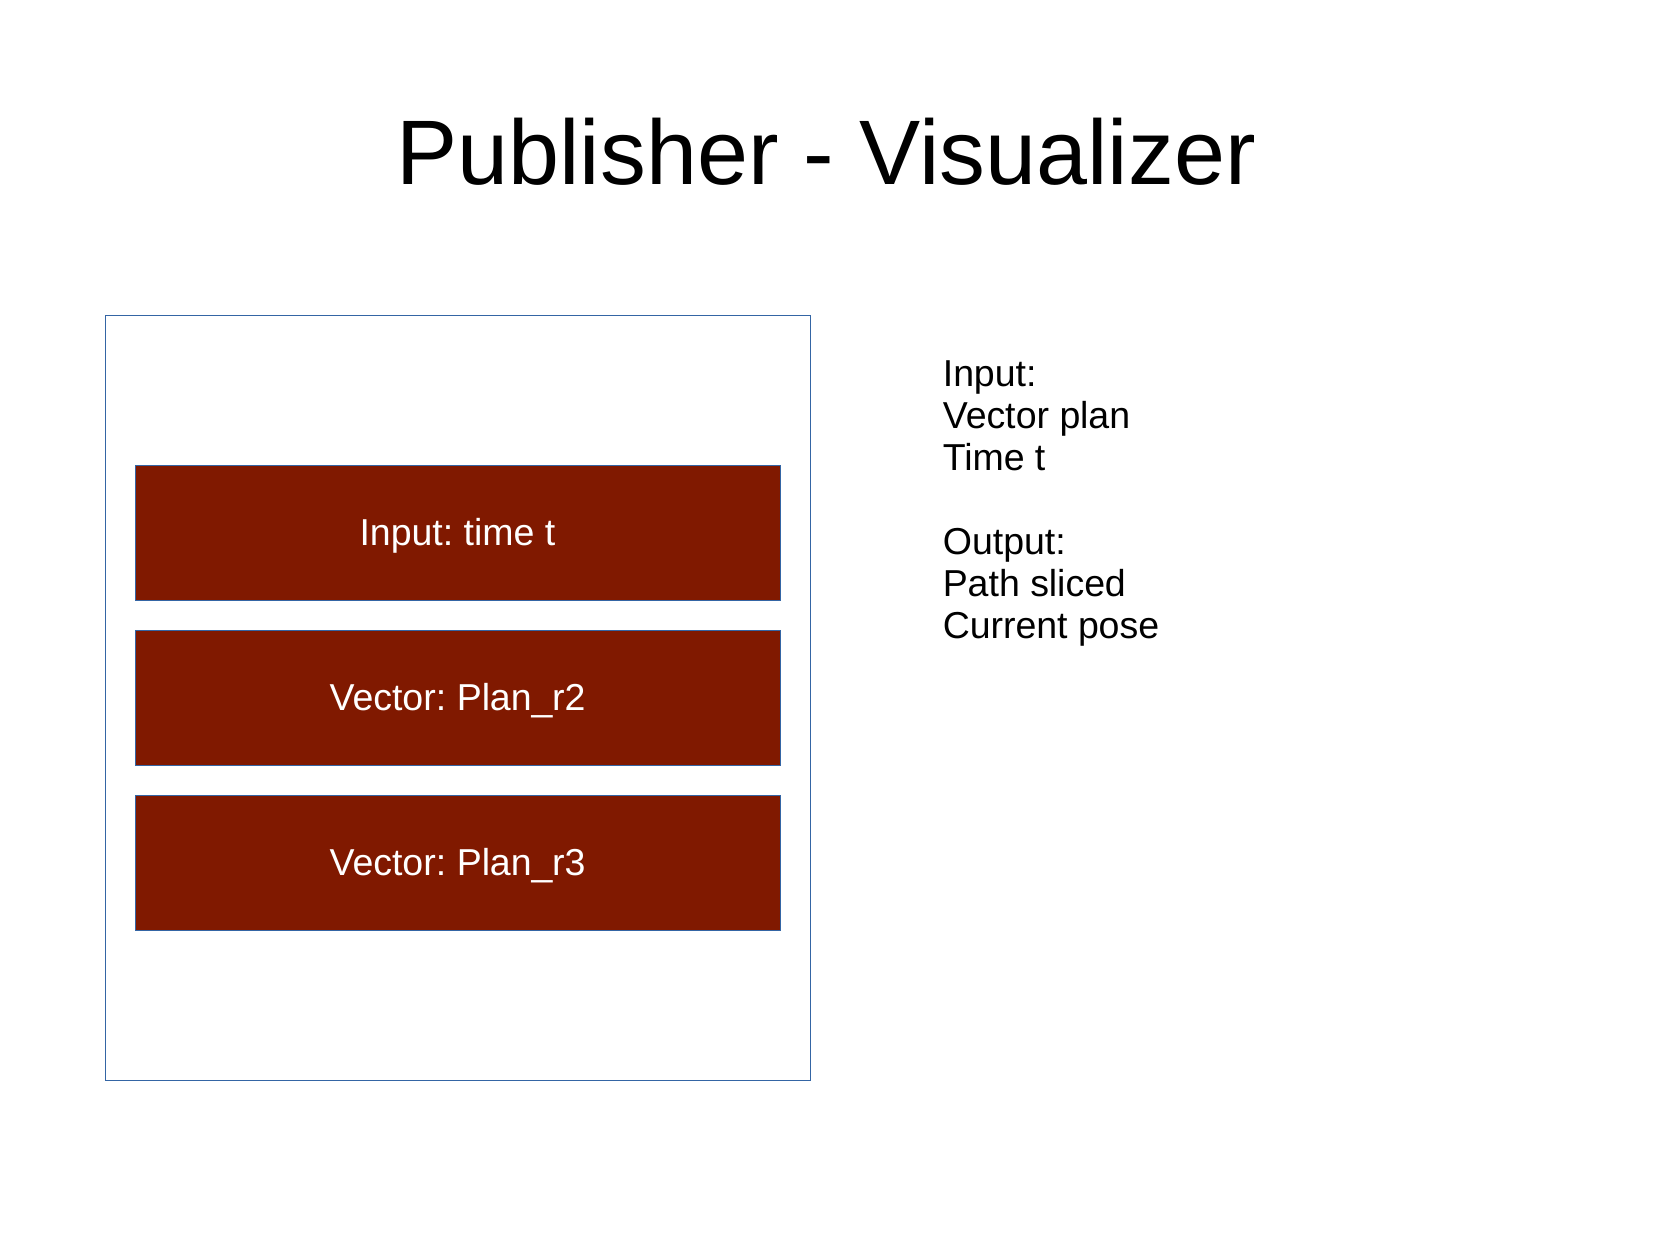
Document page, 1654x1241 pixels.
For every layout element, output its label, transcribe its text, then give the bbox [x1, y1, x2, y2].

text_box Vector: Plan_r3 [135, 795, 781, 931]
title Publisher - Visualizer [82, 49, 1571, 257]
text_box Input: Vector plan Time t Output: Path sliced Current pose [928, 345, 1175, 654]
text_box Input: time t [135, 465, 781, 601]
text_box Vector: Plan_r2 [135, 630, 781, 766]
